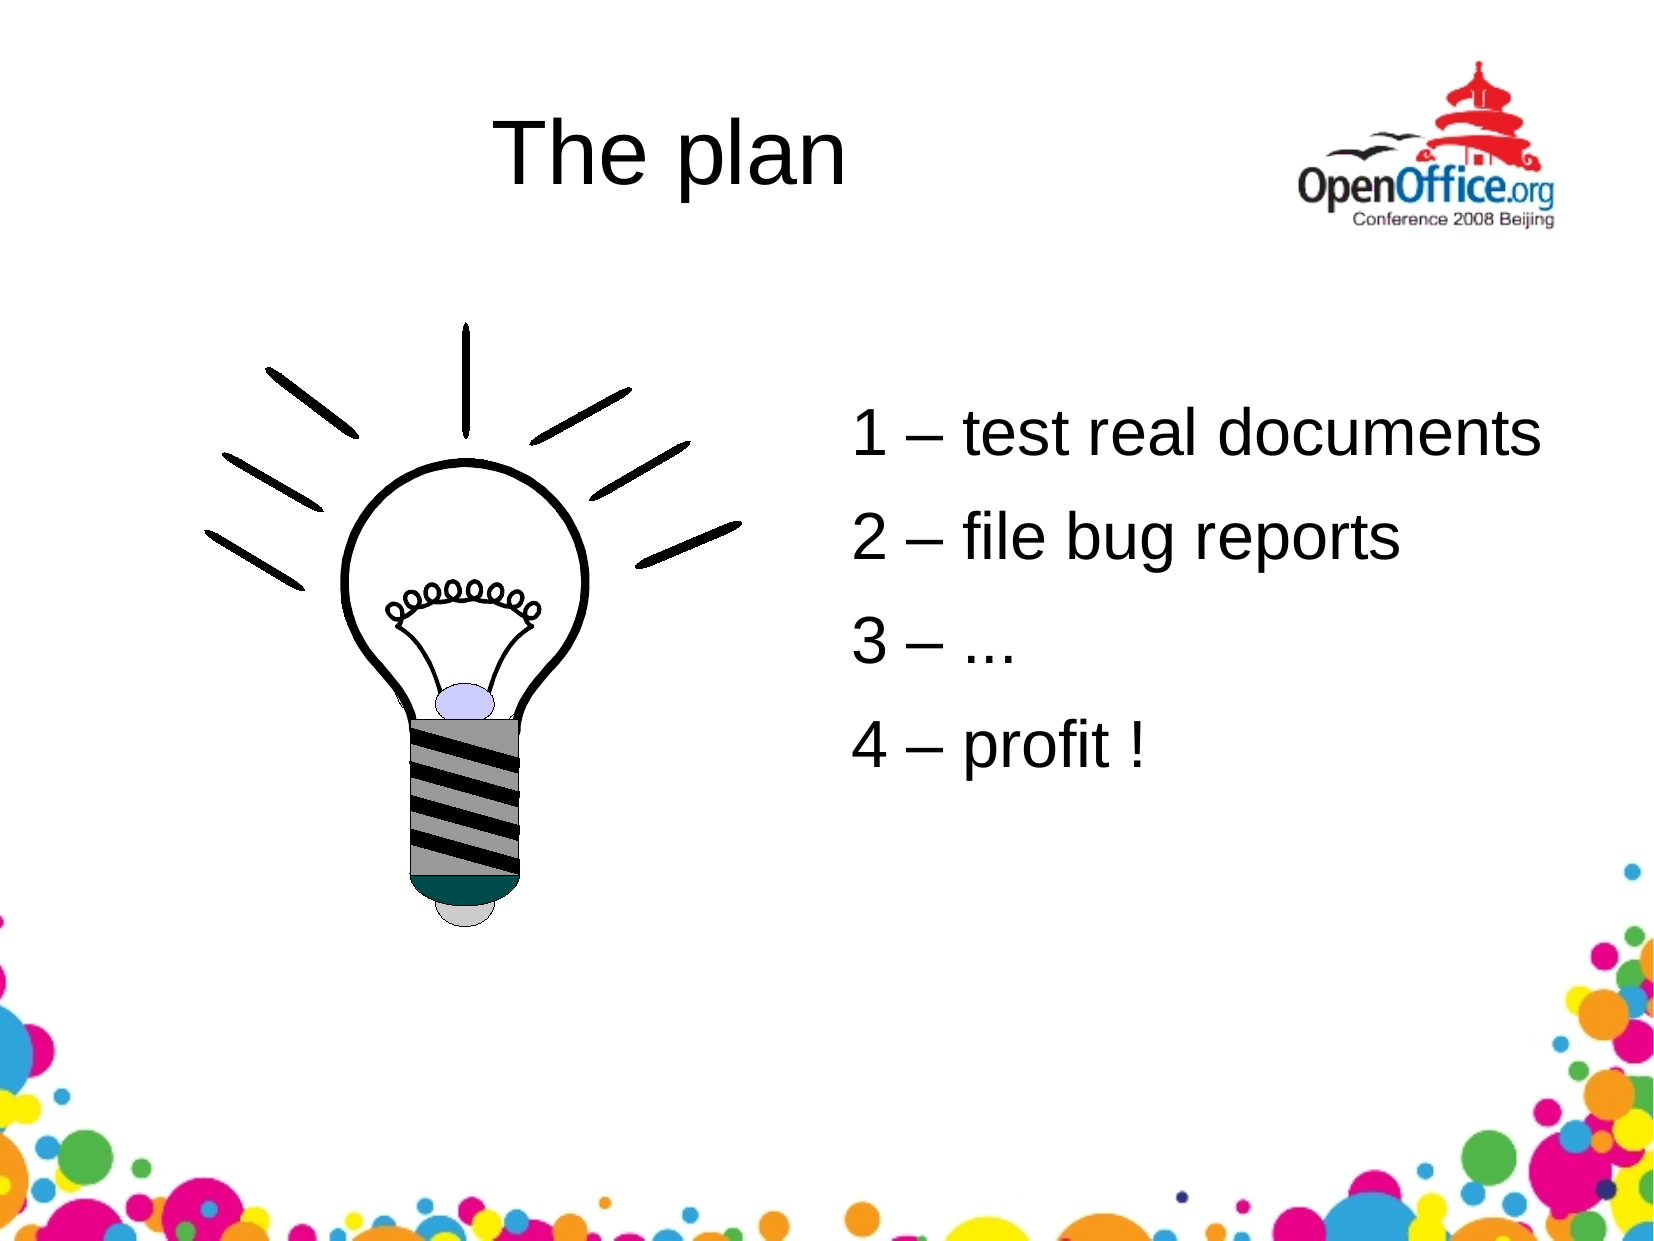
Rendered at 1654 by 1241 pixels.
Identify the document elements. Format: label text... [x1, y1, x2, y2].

text_box [265, 367, 359, 439]
picture [0, 810, 1654, 1241]
text_box [635, 521, 742, 569]
text_box [204, 530, 305, 591]
text_box [462, 322, 470, 439]
text_box [529, 387, 632, 446]
text_box [222, 452, 324, 512]
title The plan [82, 49, 1258, 257]
list 1 – test real documents 2 – file bug reports 3 – ... 4 – profit ! [851, 290, 1578, 1109]
text_box [340, 458, 590, 927]
text_box [589, 441, 691, 501]
picture [1285, 51, 1569, 250]
